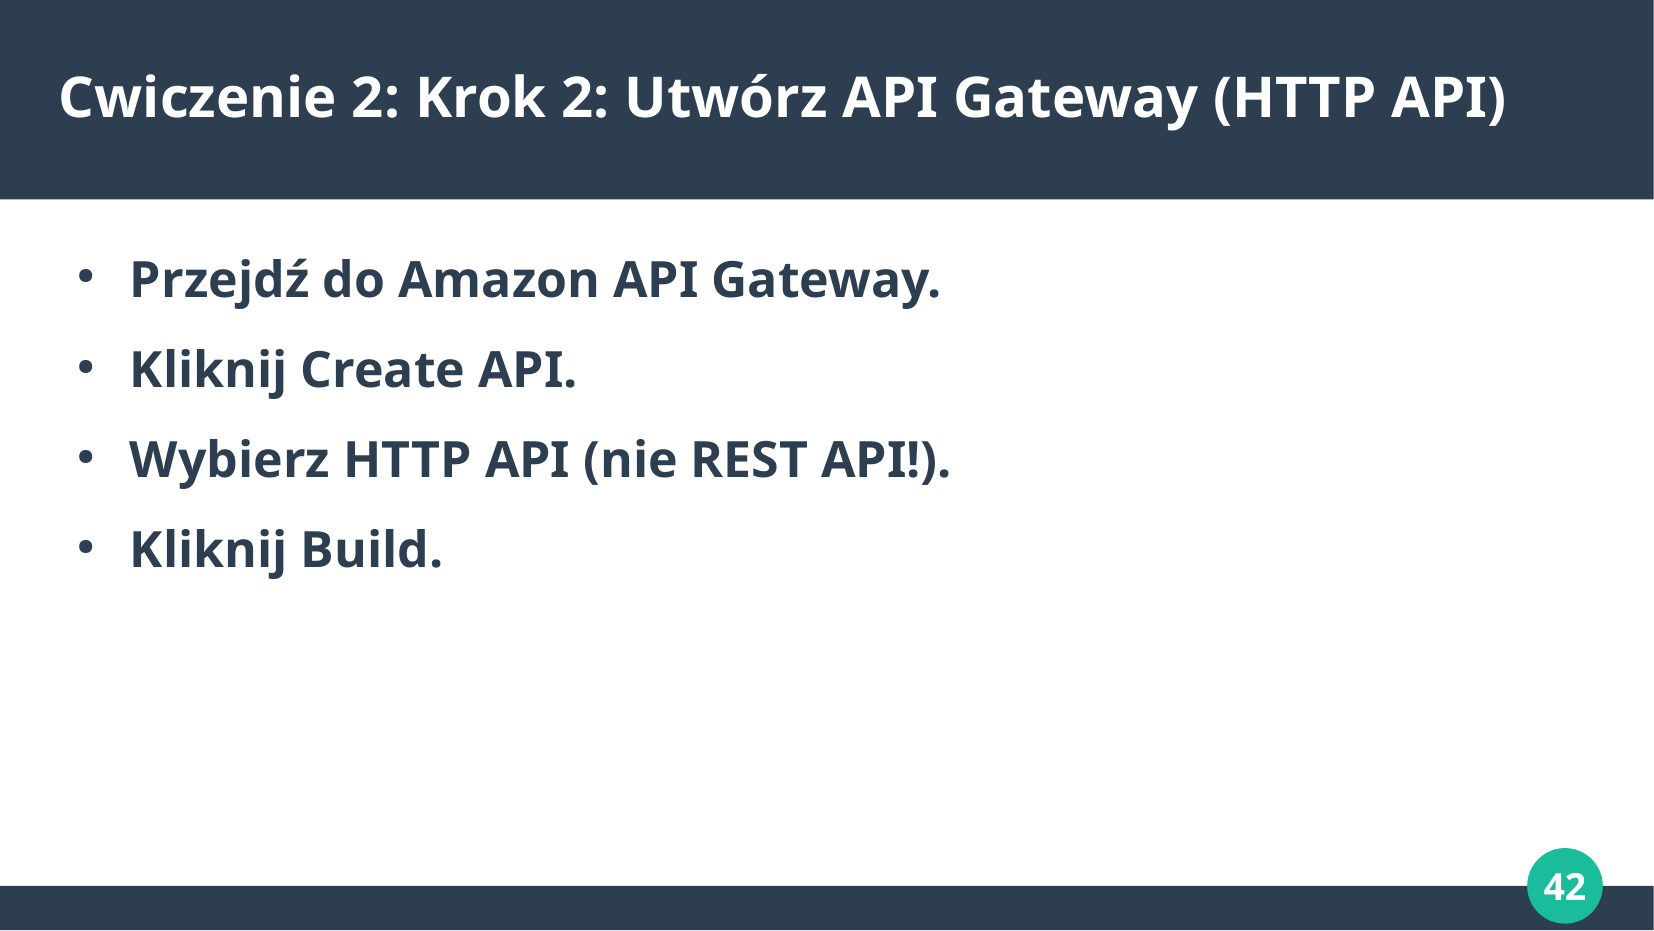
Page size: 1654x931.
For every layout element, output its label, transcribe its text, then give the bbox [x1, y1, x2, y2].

list Przejdź do Amazon API Gateway. Kliknij Create API. Wybierz HTTP API (nie REST API!). Kliknij Build. [59, 243, 1538, 864]
title Cwiczenie 2: Krok 2: Utwórz API Gateway (HTTP API) [59, 37, 1595, 156]
